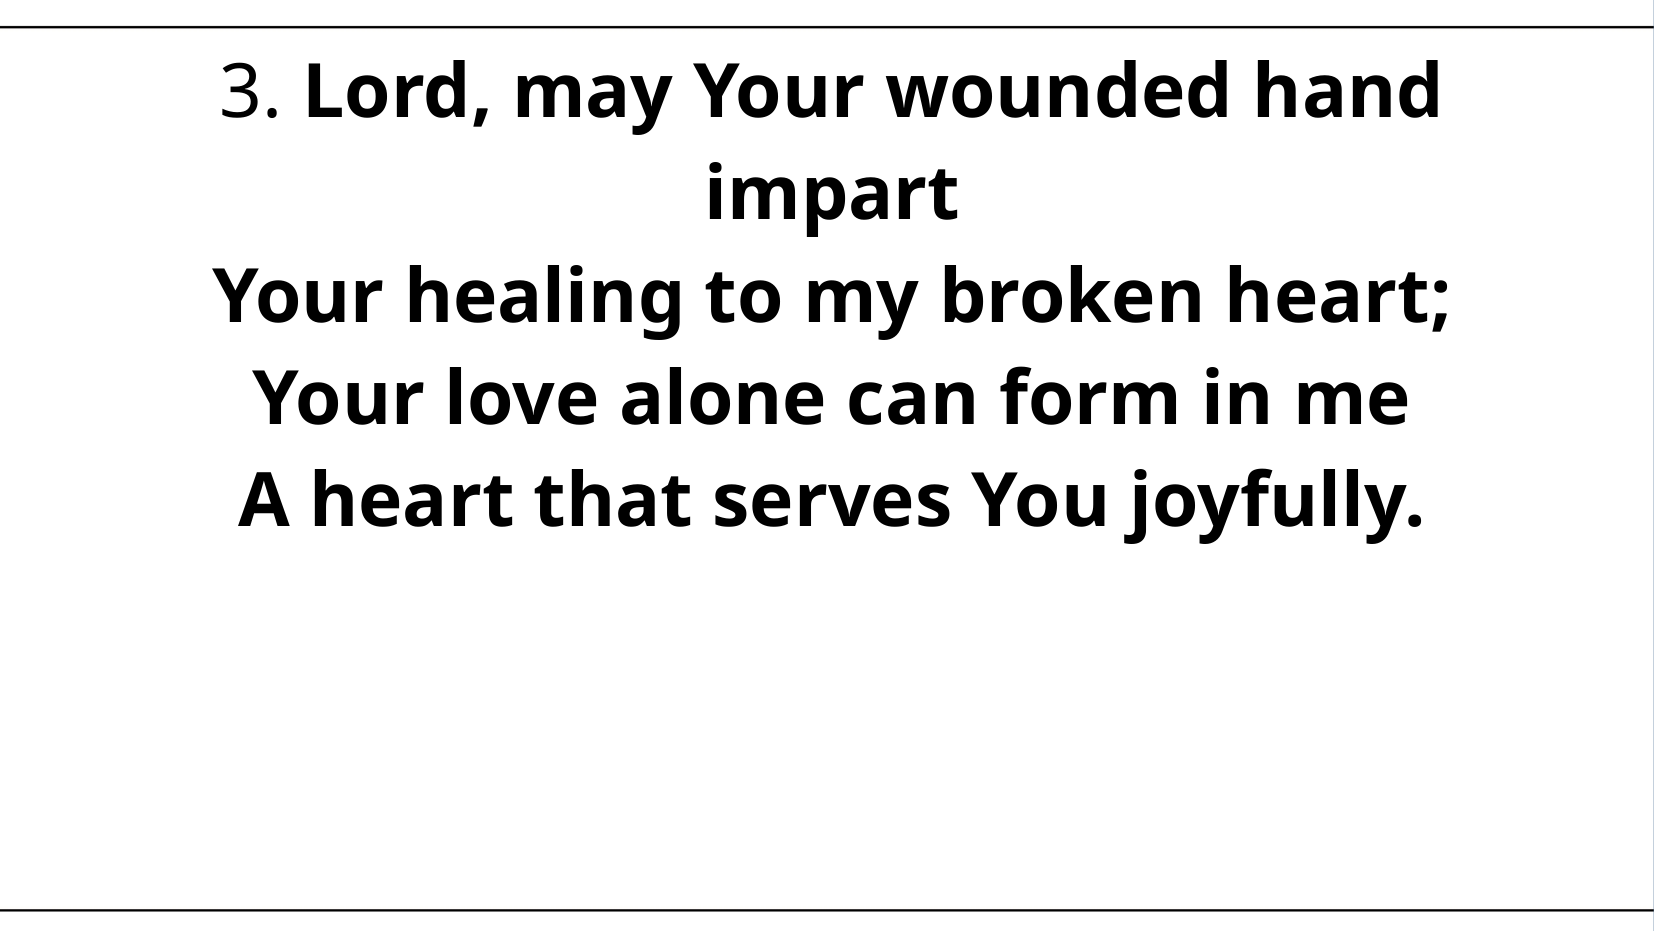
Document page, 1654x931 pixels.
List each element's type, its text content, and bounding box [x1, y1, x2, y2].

picture [0, 0, 1654, 931]
text_box 3. Lord, may Your wounded hand impart Your healing to my broken heart; Your love alone can form in me A heart that serves You joyfully. [75, 30, 1591, 445]
